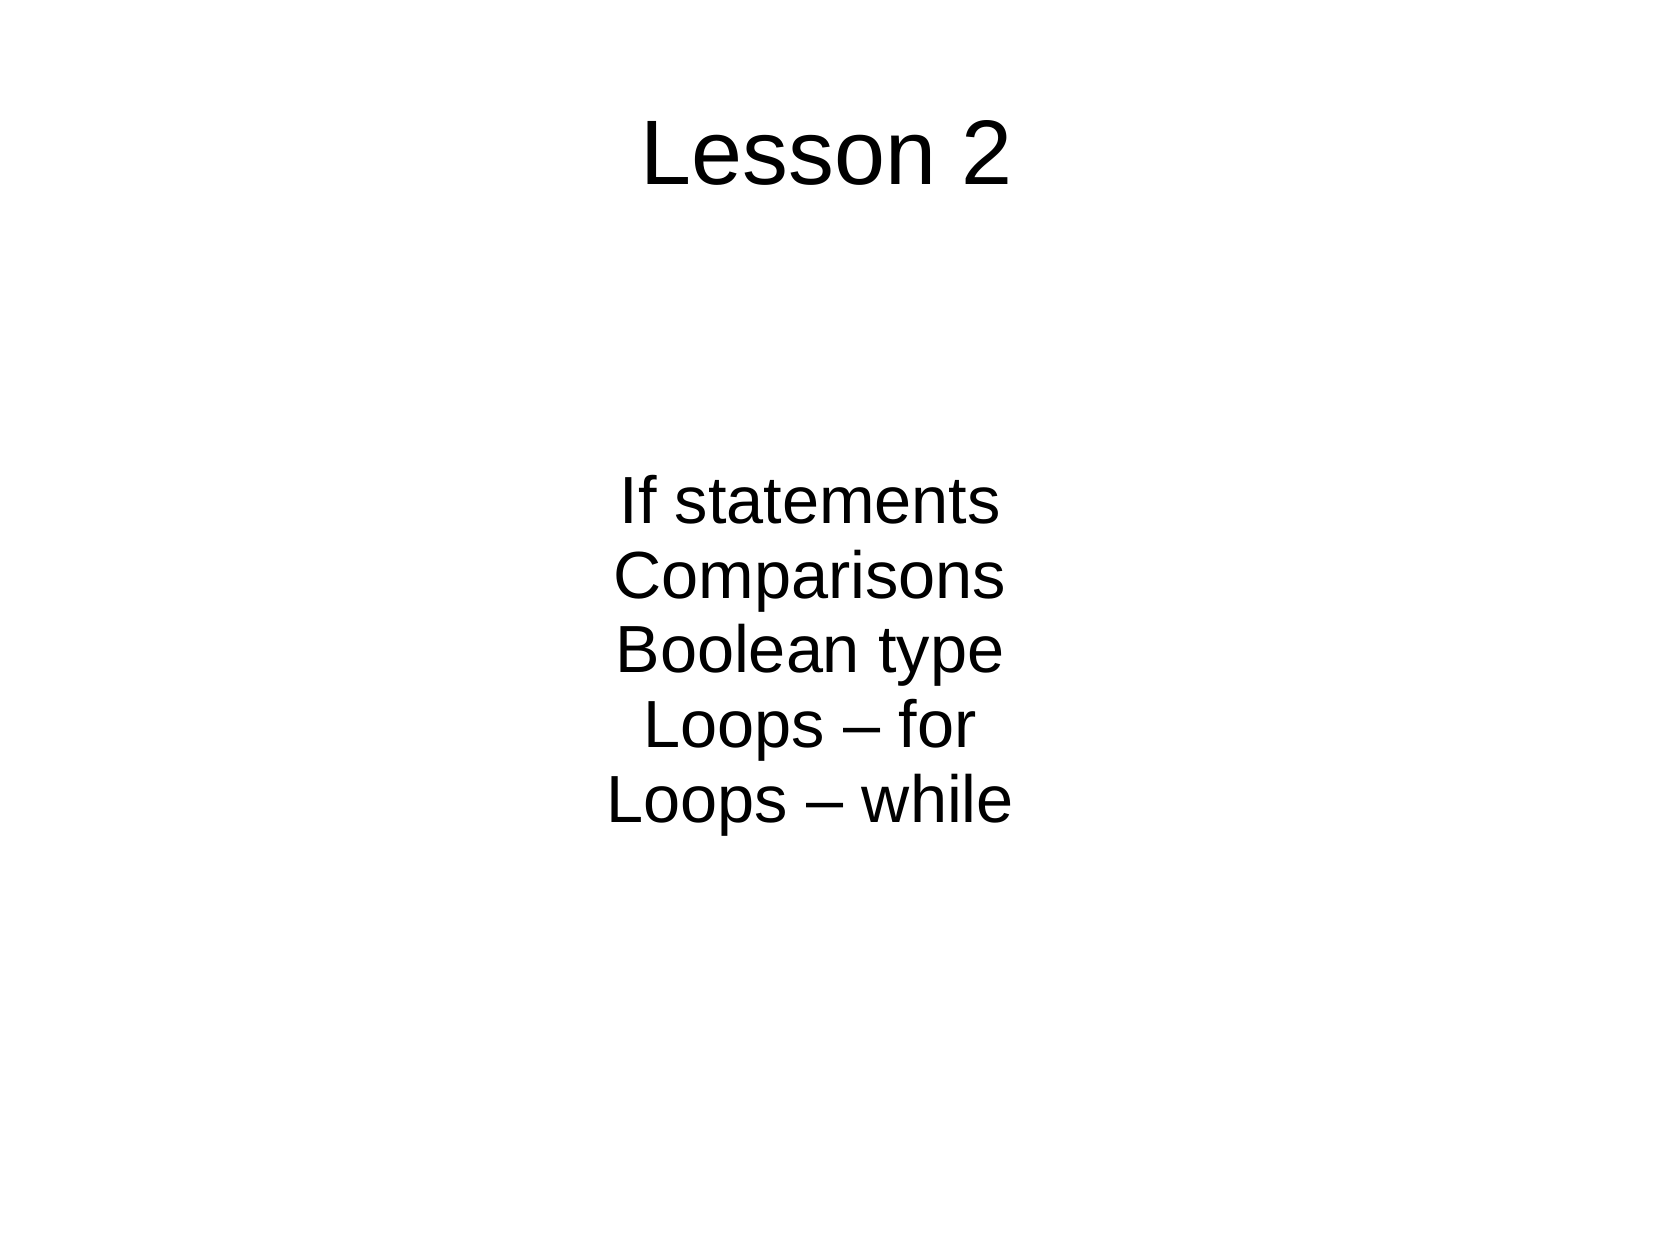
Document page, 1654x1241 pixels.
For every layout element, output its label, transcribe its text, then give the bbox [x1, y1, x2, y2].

title Lesson 2 [82, 49, 1571, 257]
subtitle If statements Comparisons Boolean type Loops – for Loops – while [82, 290, 1538, 1010]
